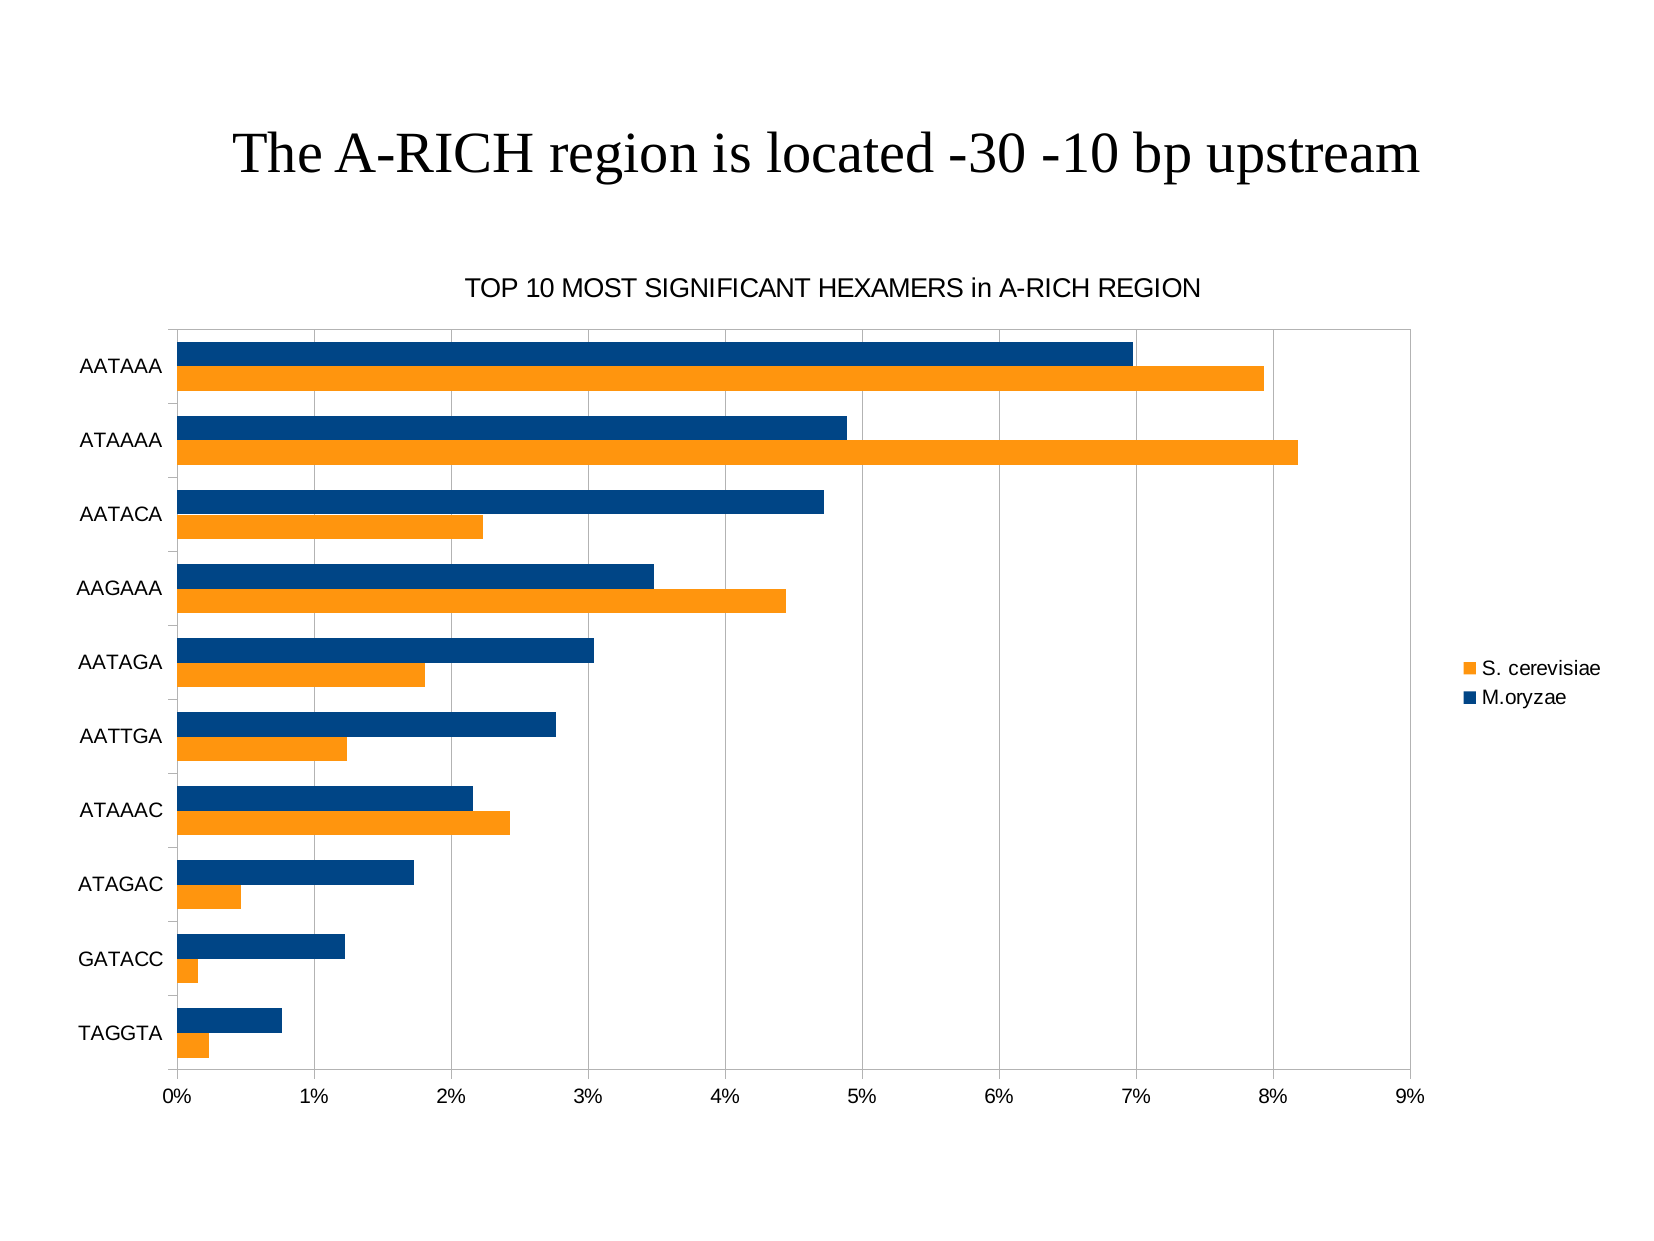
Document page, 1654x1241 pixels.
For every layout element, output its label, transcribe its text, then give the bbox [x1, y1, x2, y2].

chart [45, 240, 1621, 1126]
title The A-RICH region is located -30 -10 bp upstream [82, 49, 1571, 240]
